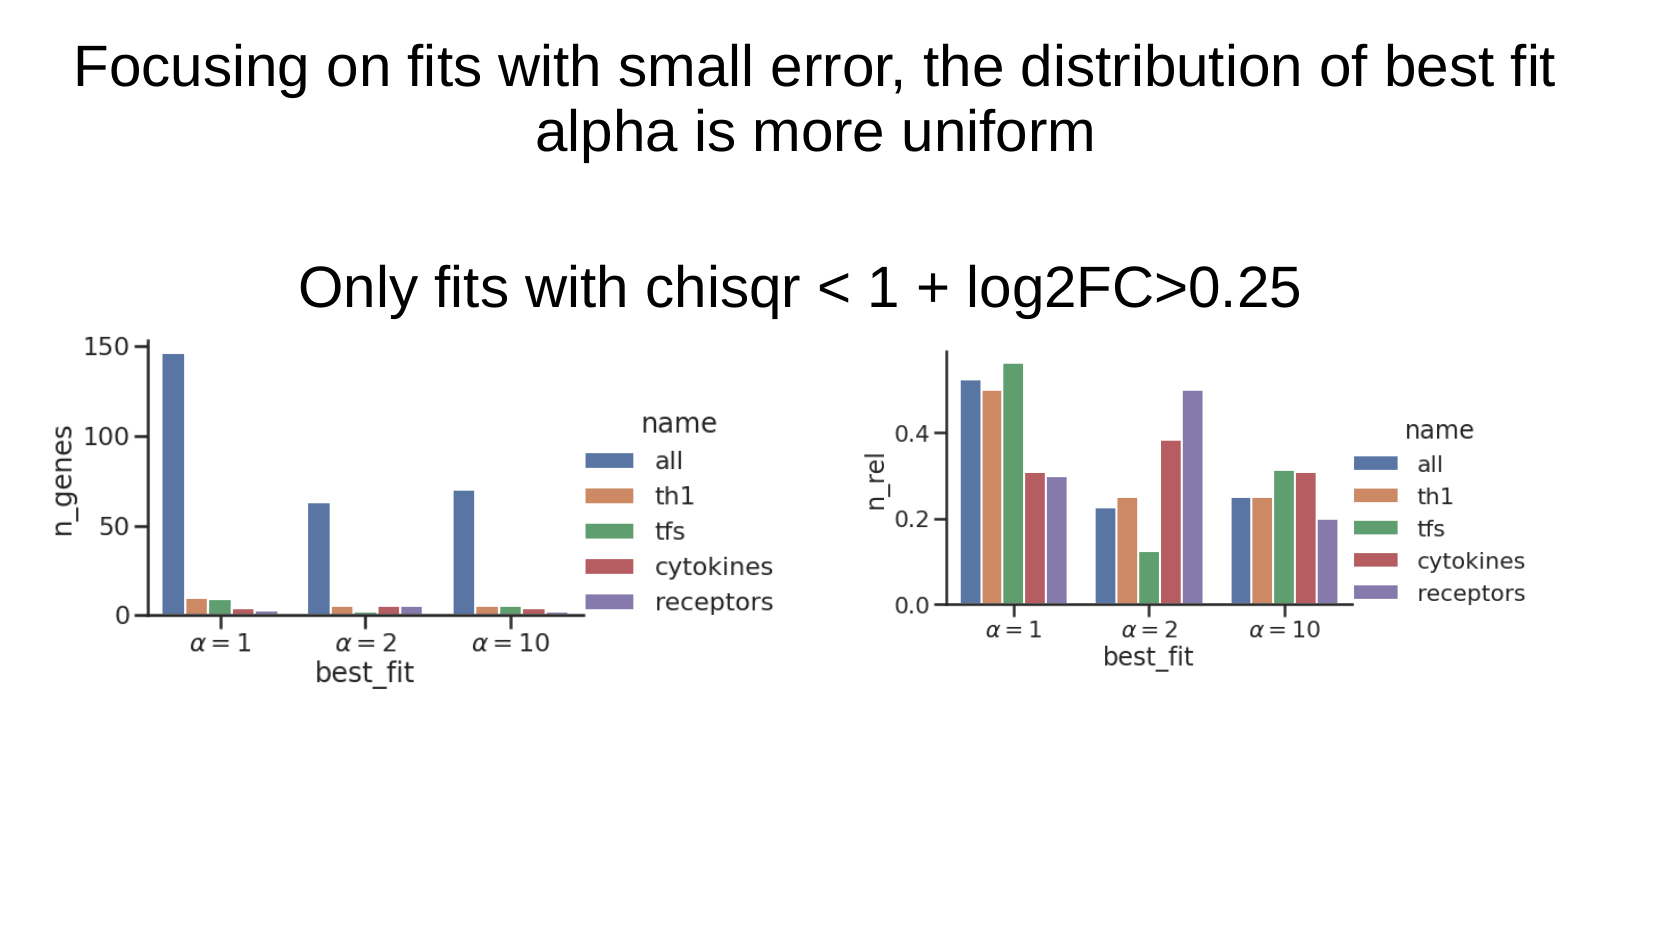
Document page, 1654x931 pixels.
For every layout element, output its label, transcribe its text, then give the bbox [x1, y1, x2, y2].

title Focusing on fits with small error, the distribution of best fit alpha is more uniform [71, 33, 1561, 164]
title Only fits with chisqr < 1 + log2FC>0.25 [56, 255, 1546, 321]
picture [42, 329, 796, 697]
picture [856, 344, 1546, 679]
